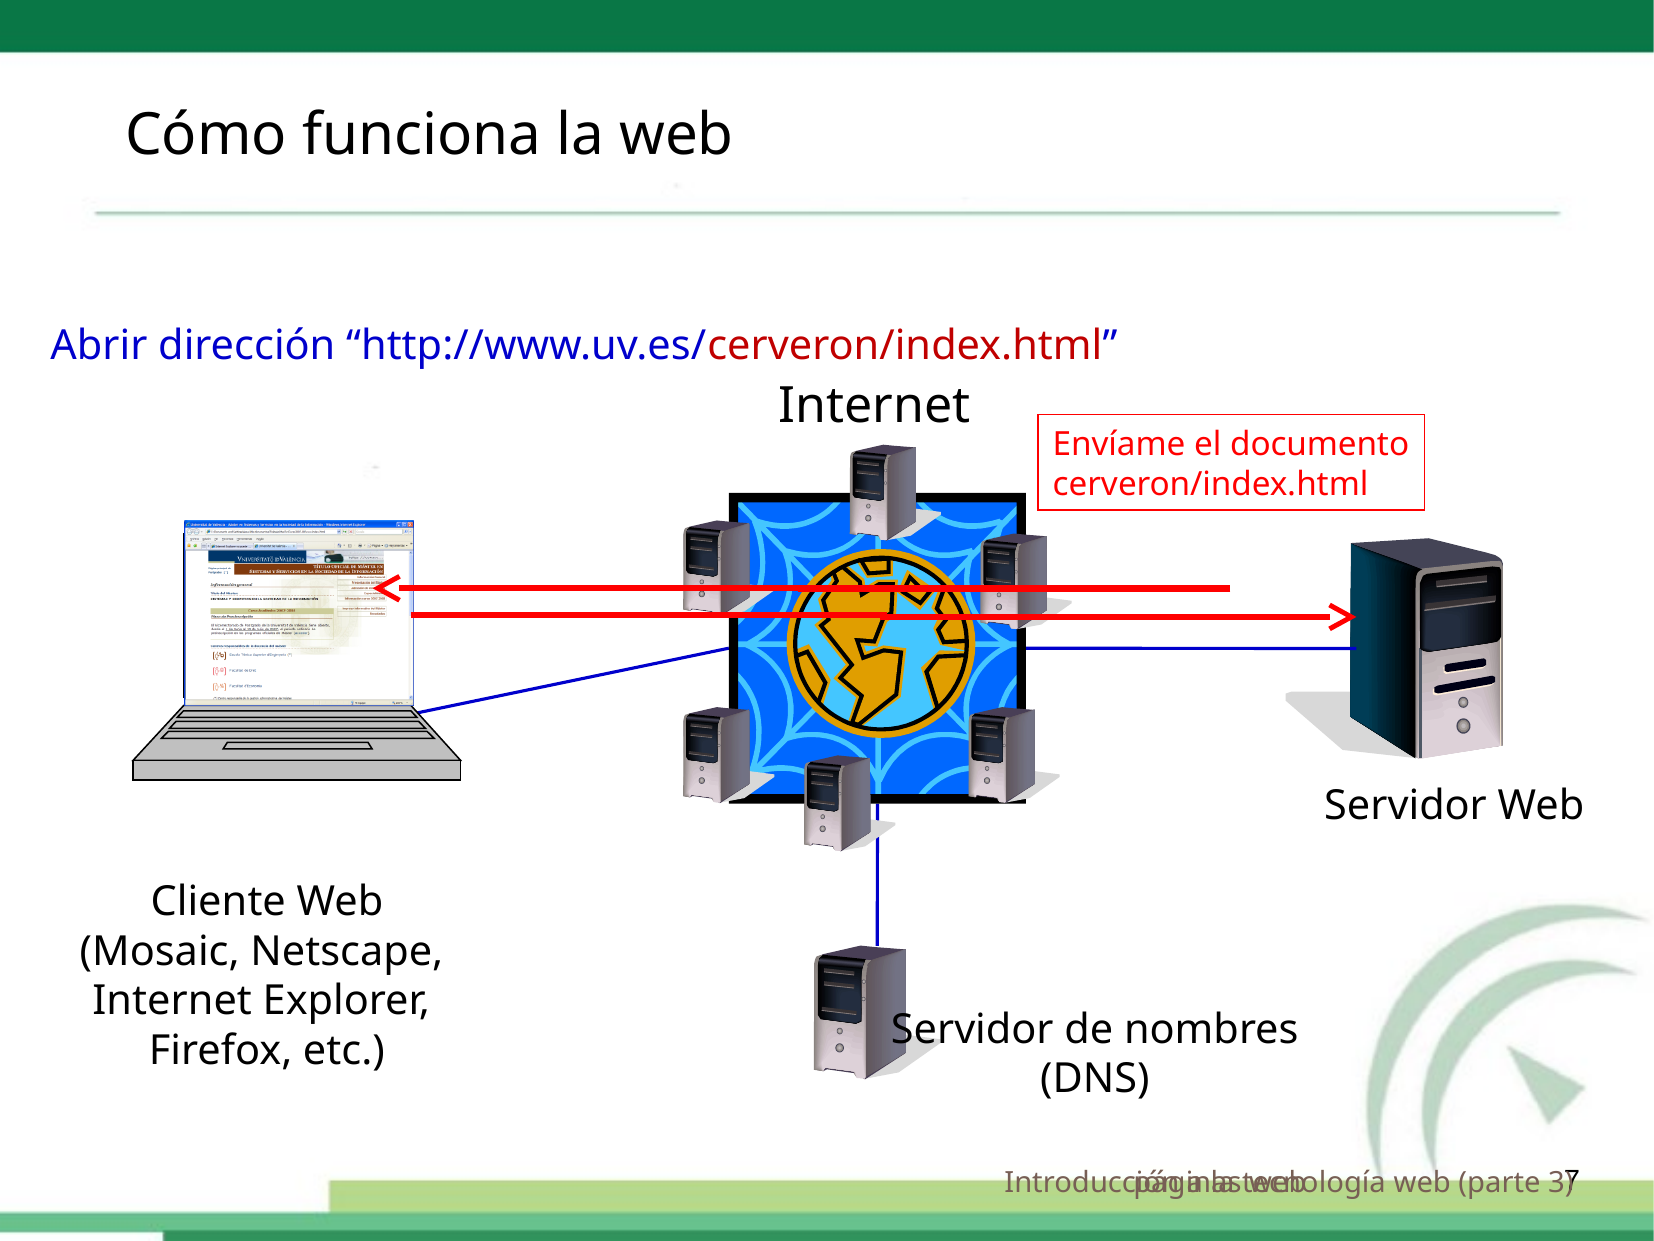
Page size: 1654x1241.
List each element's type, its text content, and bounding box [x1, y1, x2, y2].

text_box Introducción a la tecnología web (parte 3) [110, 1148, 1589, 1215]
text_box Servidor Web [1309, 770, 1600, 836]
text_box Abrir dirección “http://www.uv.es/cerveron/index.html” [35, 309, 1133, 376]
text_box <número> [1345, 1154, 1595, 1229]
text_box Servidor de nombres (DNS) [876, 994, 1314, 1109]
text_box Internet [763, 376, 986, 441]
title Cómo funciona la web [110, 41, 1585, 221]
text_box [133, 705, 461, 780]
text_box Cliente Web (Mosaic, Netscape, Internet Explorer, Firefox, etc.) [64, 866, 470, 1081]
text_box Envíame el documento cerveron/index.html [1038, 414, 1425, 511]
picture [0, 0, 1654, 1241]
